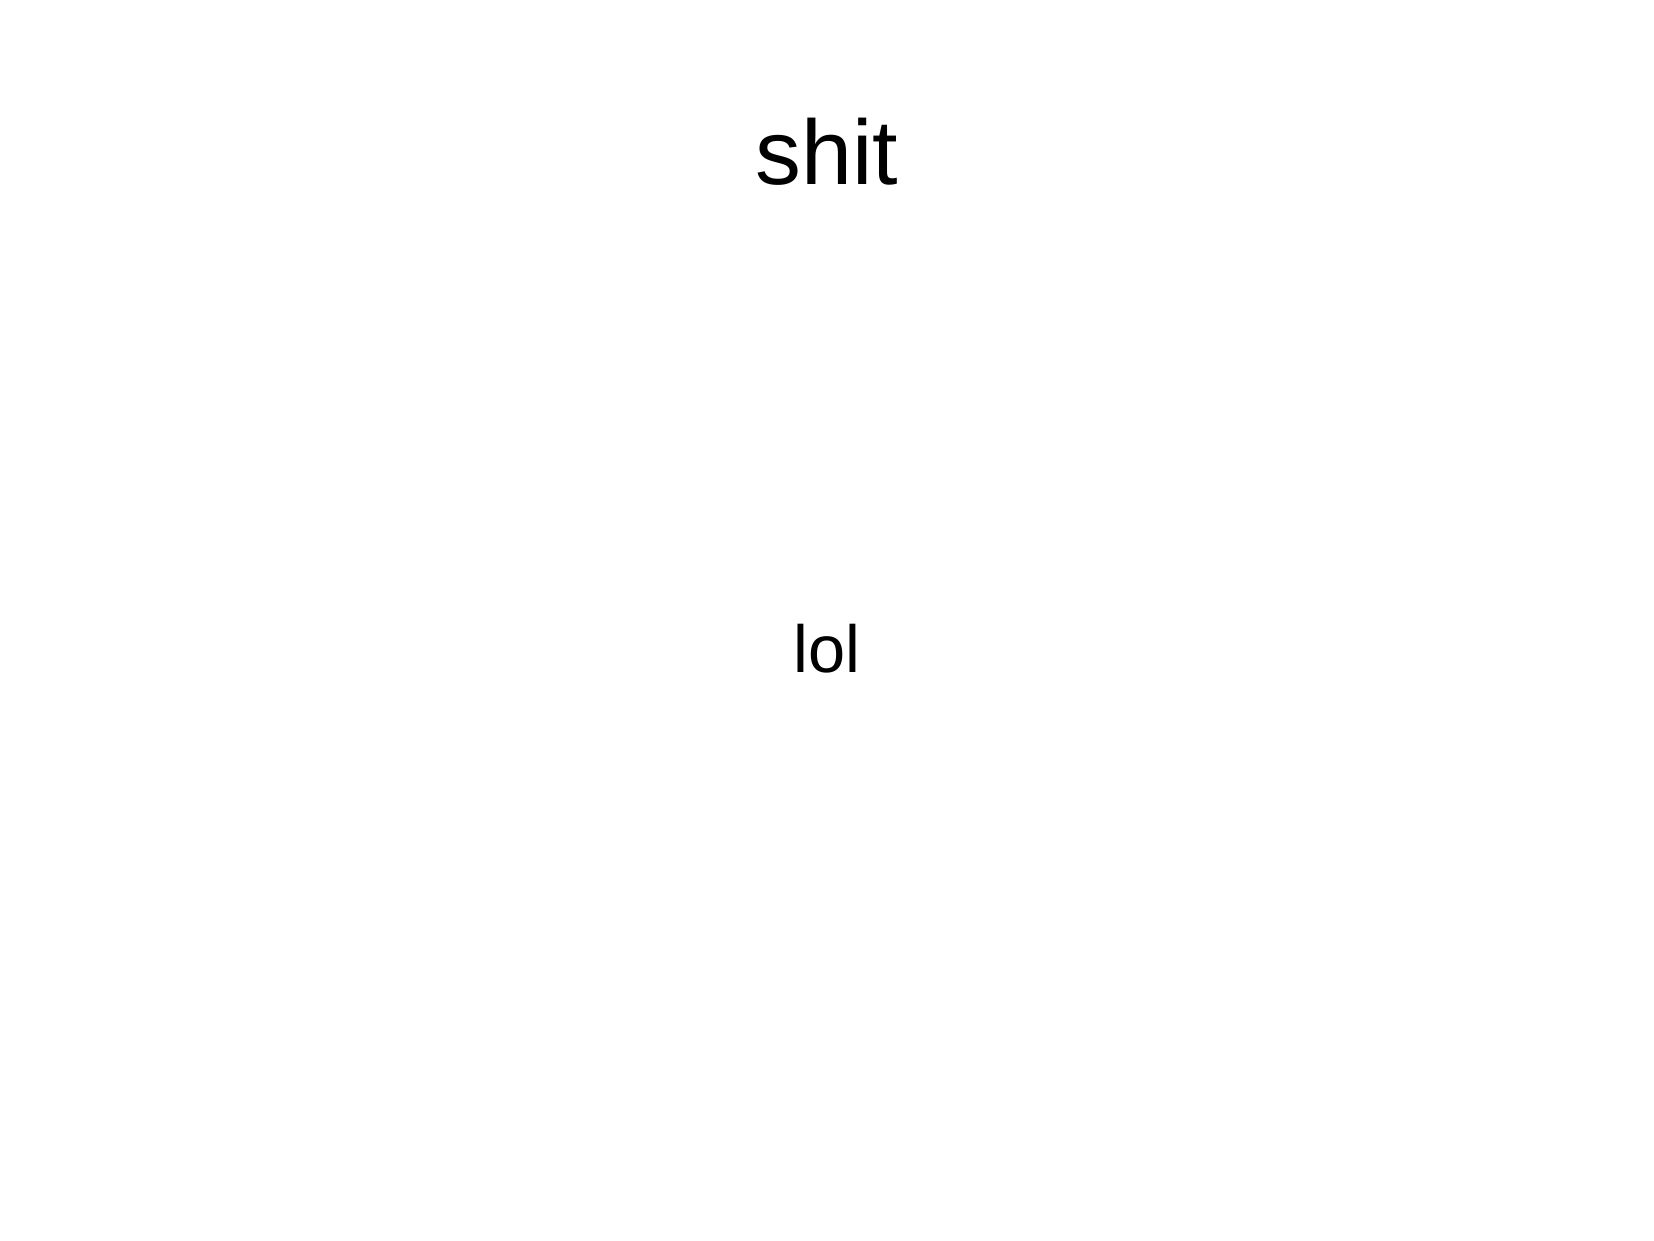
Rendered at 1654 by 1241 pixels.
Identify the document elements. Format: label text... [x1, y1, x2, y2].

title shit [82, 49, 1571, 257]
subtitle lol [82, 290, 1571, 1010]
